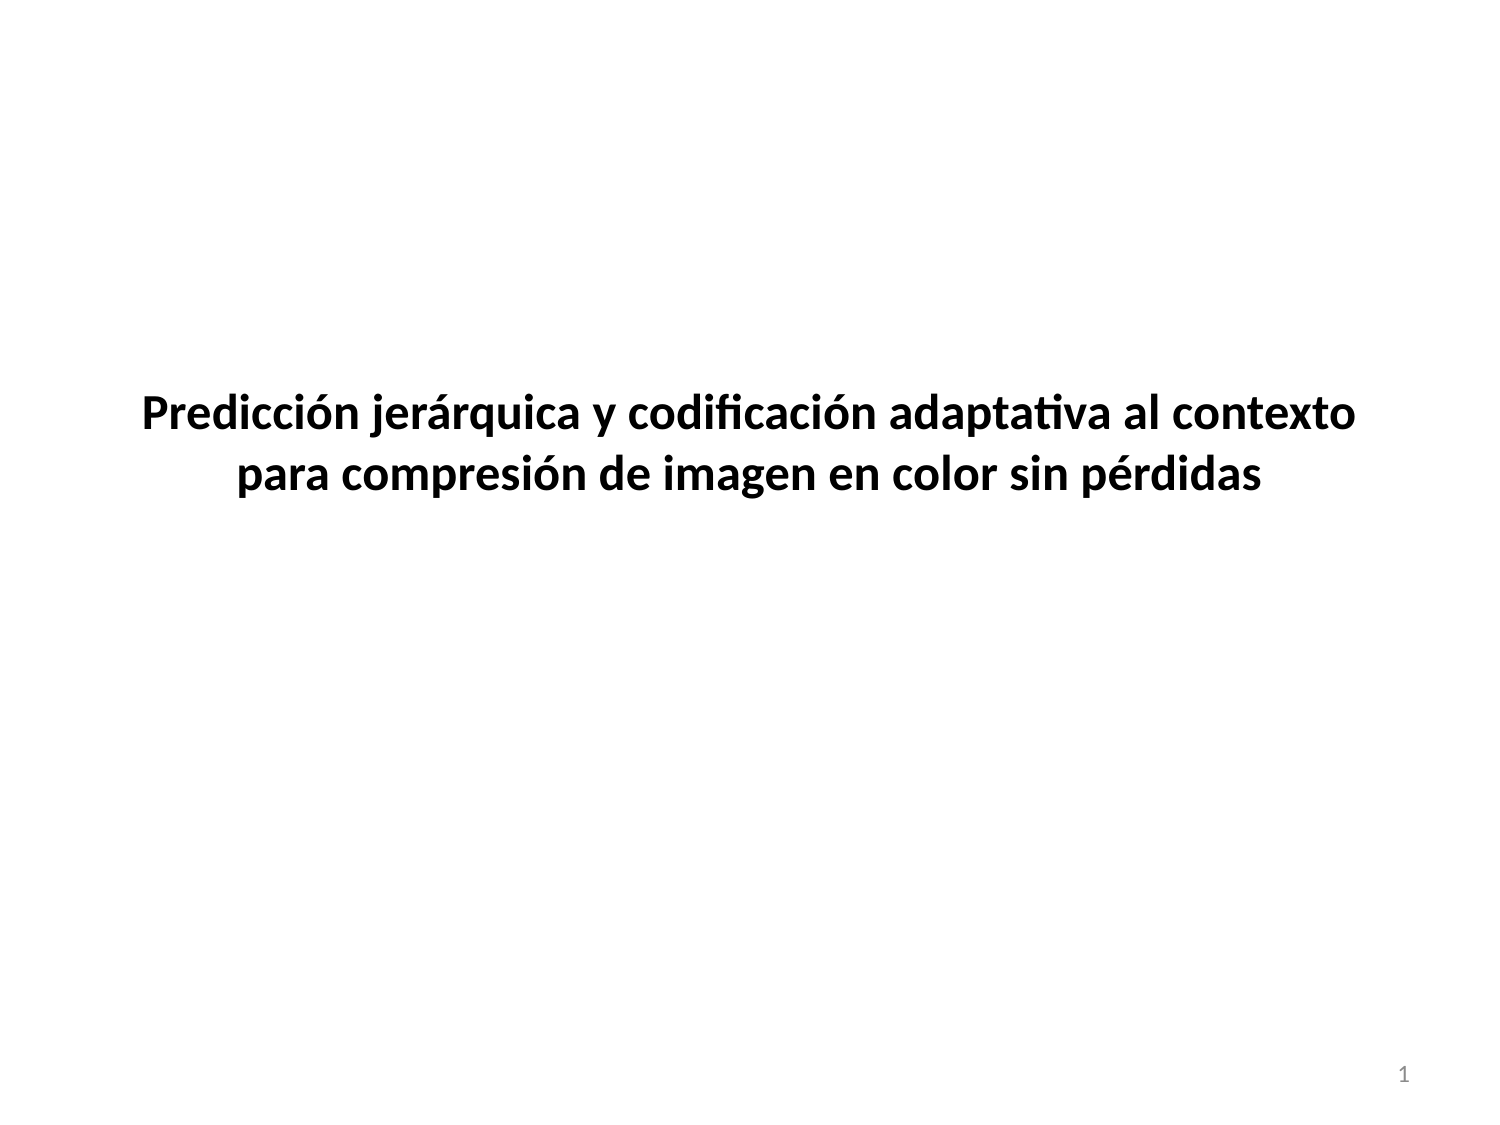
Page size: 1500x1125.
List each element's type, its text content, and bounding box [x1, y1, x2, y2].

slide_number <número> [1074, 1042, 1425, 1103]
title Predicción jerárquica y codificación adaptativa al contexto para compresión de imagen en color sin pérdidas [112, 349, 1388, 591]
